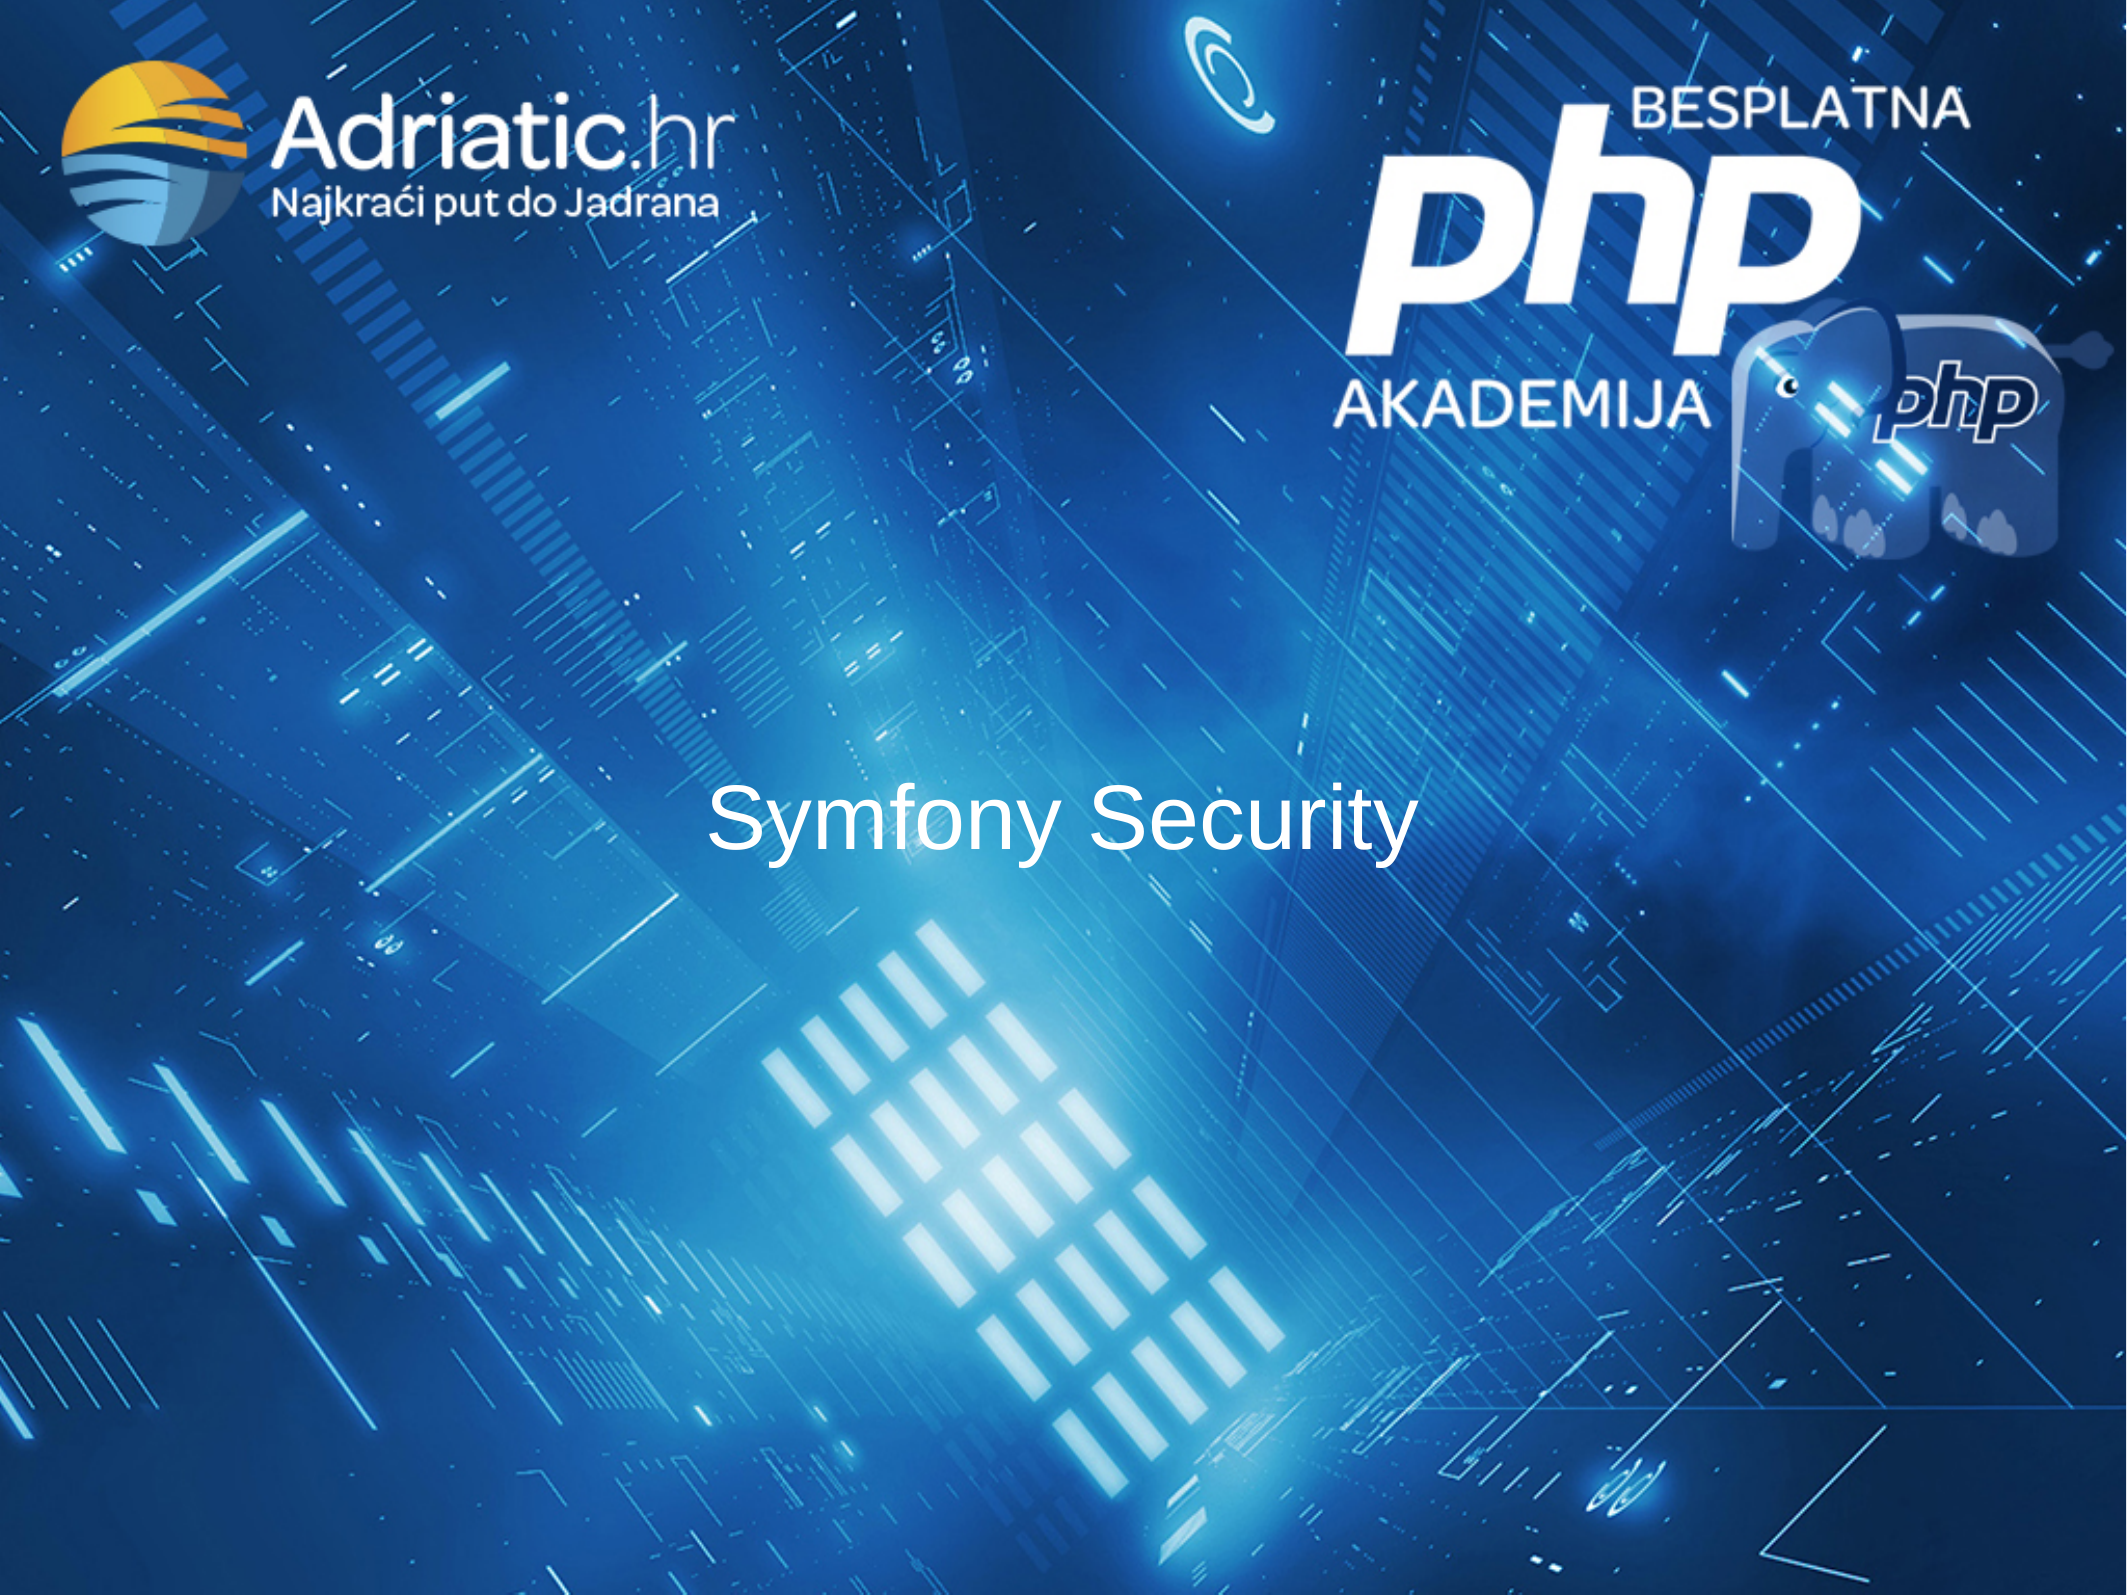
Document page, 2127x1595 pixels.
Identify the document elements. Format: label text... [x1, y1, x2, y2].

picture [0, 0, 2127, 1595]
title Symfony Security [106, 685, 2020, 952]
